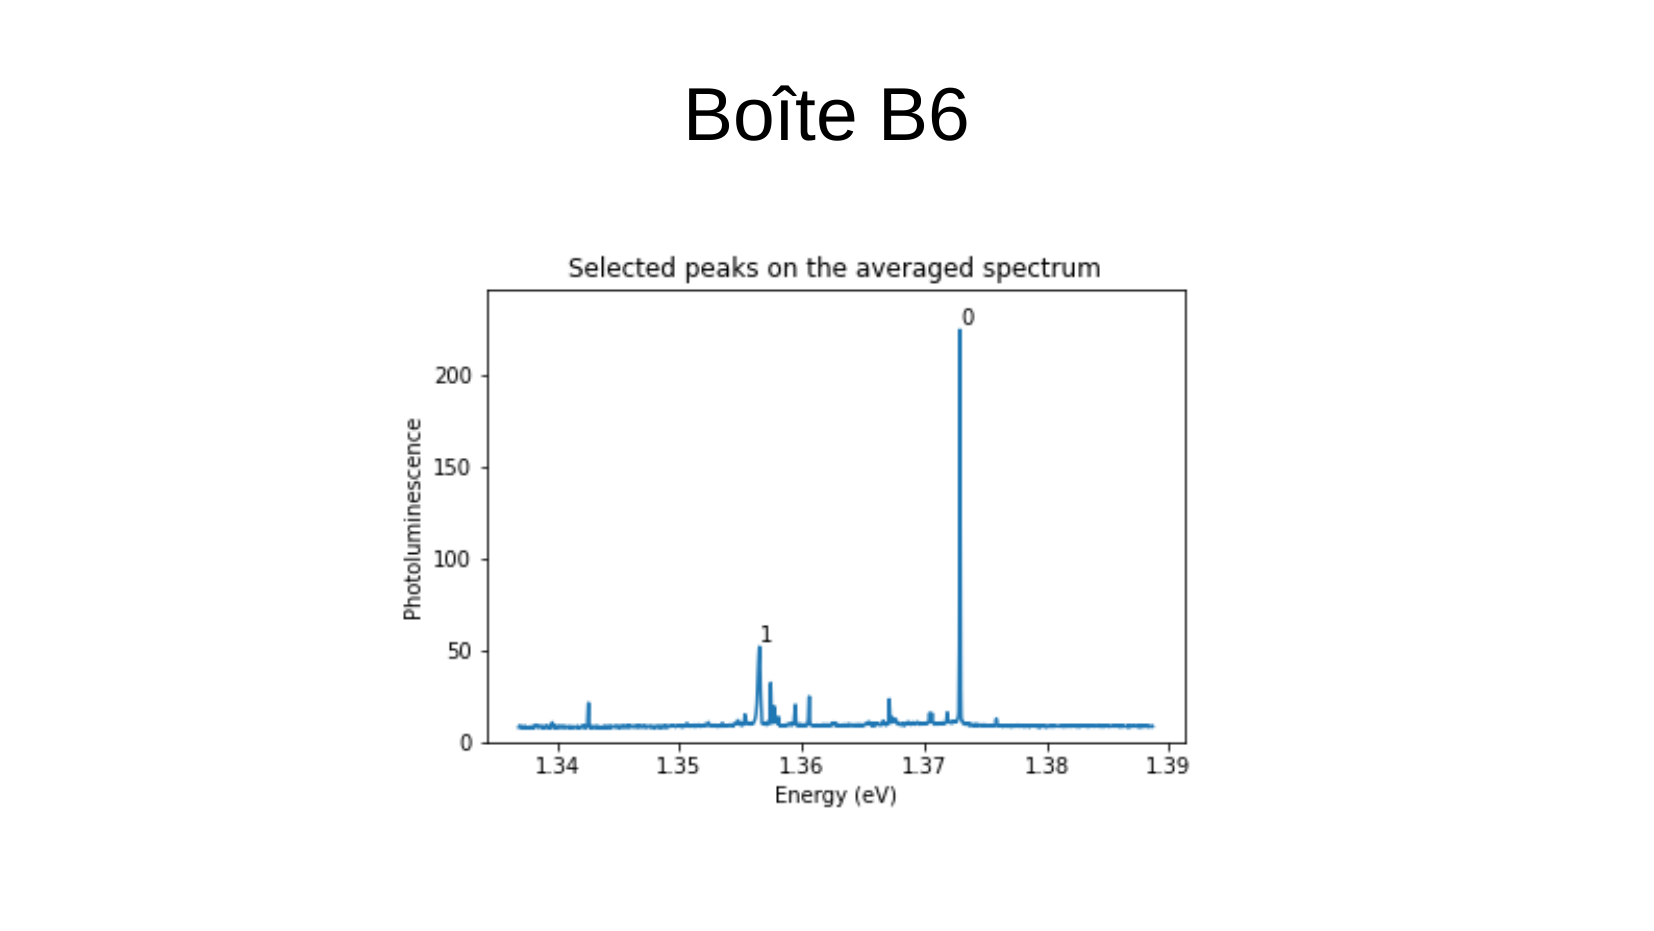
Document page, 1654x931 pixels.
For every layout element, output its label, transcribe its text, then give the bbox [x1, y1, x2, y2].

title Boîte B6 [82, 37, 1571, 193]
picture [375, 217, 1275, 818]
